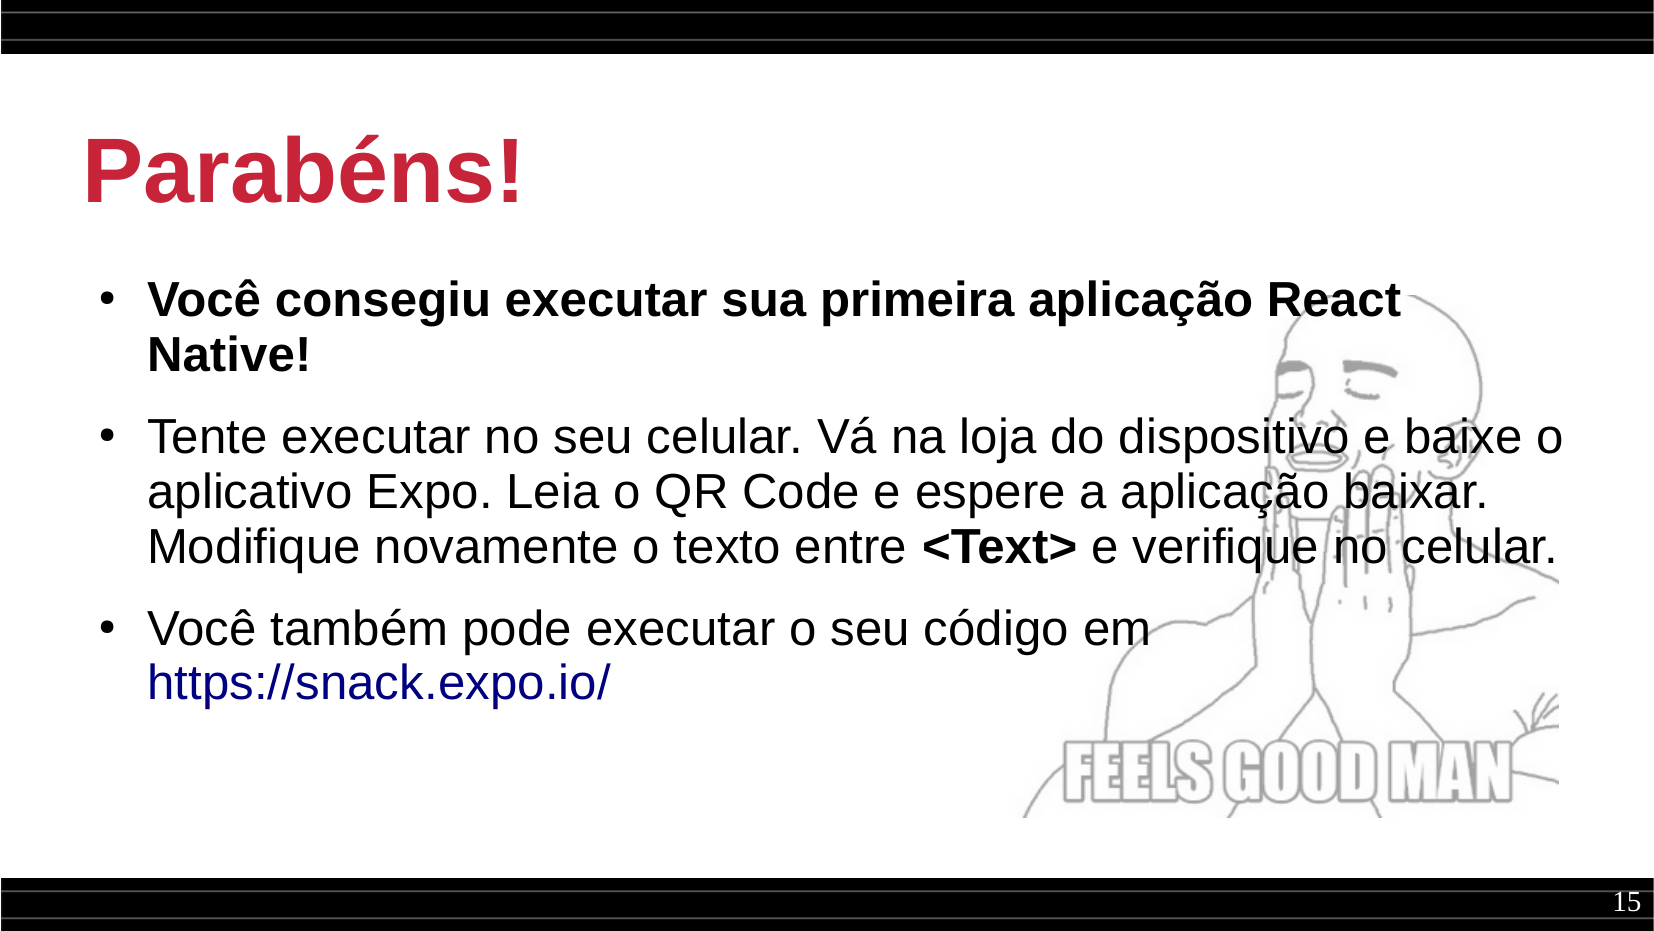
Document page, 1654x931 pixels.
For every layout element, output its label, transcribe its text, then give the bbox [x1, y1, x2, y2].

picture [1003, 758, 1559, 818]
picture [1, 0, 1654, 54]
title Parabéns! [82, 92, 1571, 249]
list Você consegiu executar sua primeira aplicação React Native! Tente executar no seu celular. Vá na loja do dispositivo e baixe o aplicativo Expo. Leia o QR Code e espere a aplicação baixar. Modifique novamente o texto entre <Text> e verifique no celular. Você também pode executar o seu código em https://snack.expo.io/ [82, 271, 1571, 758]
picture [1, 878, 1654, 931]
